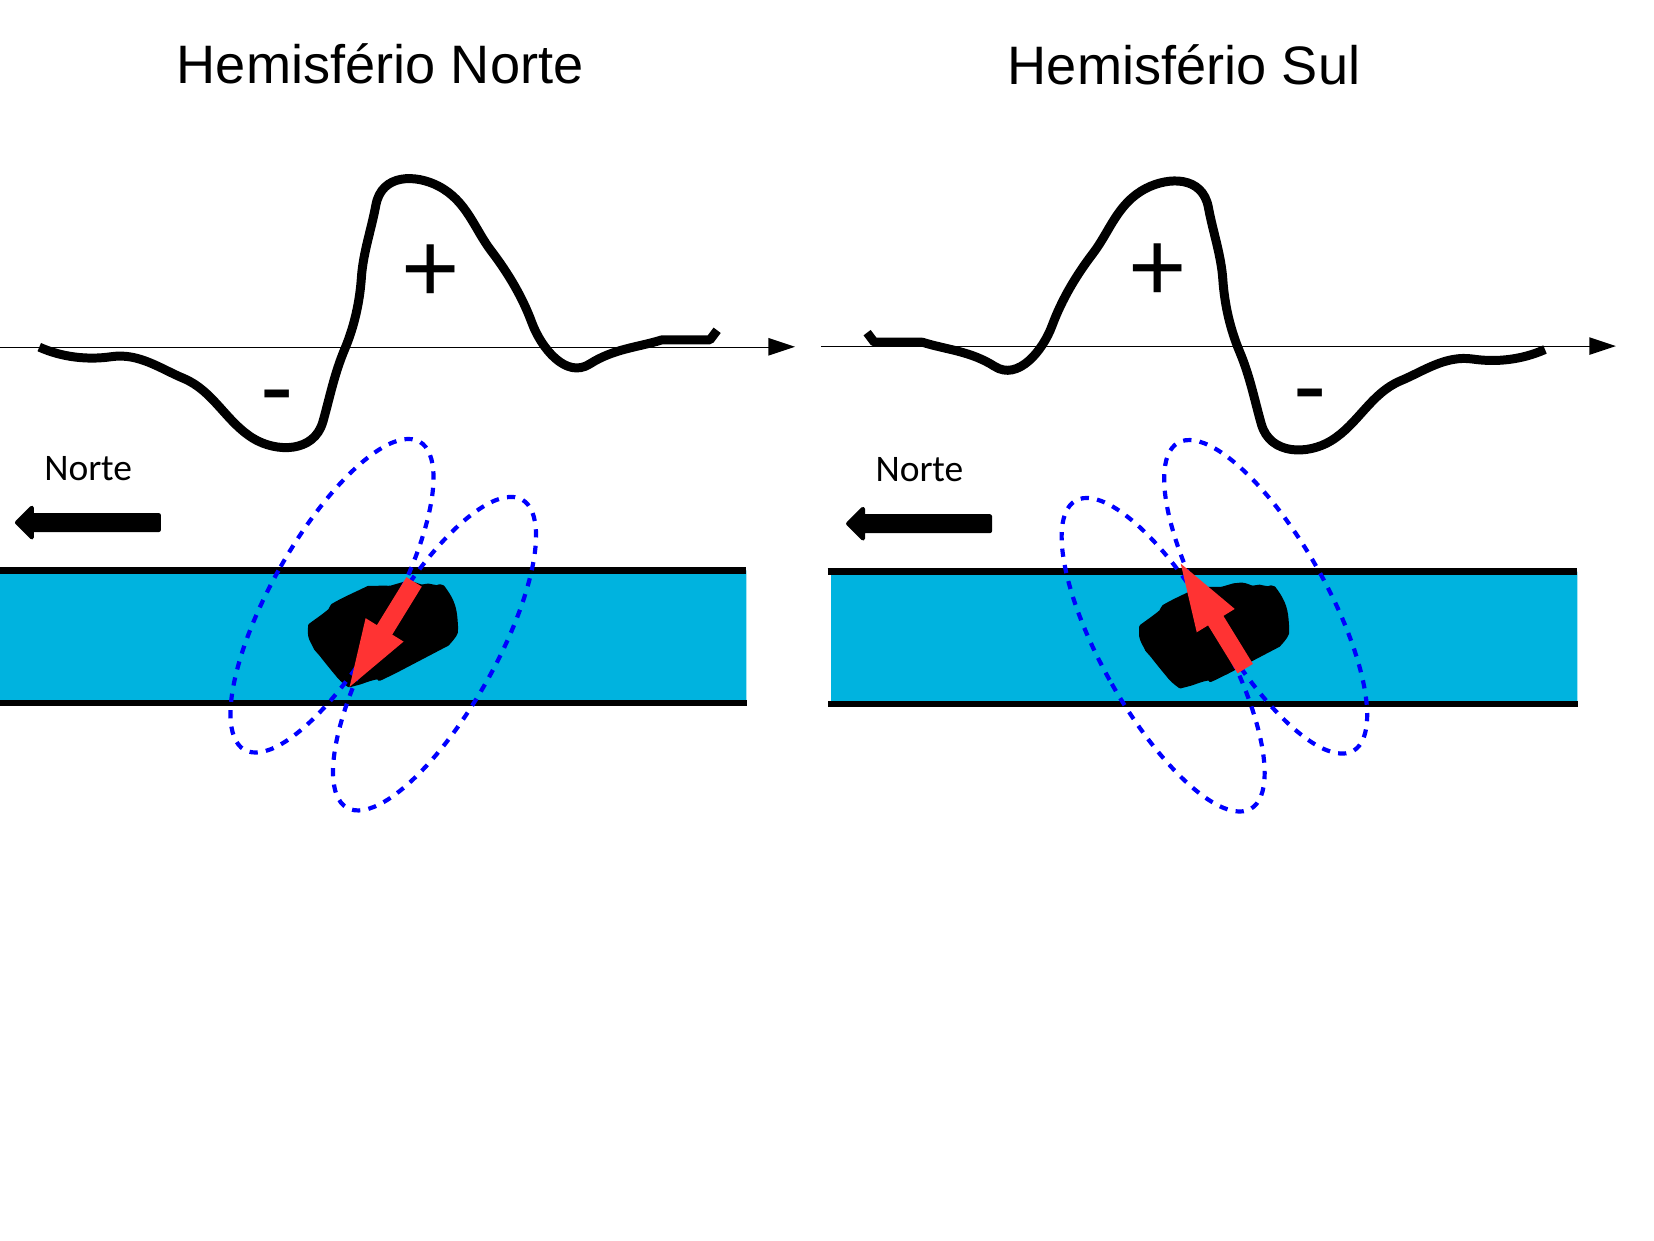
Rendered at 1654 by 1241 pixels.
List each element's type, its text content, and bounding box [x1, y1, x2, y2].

text_box Hemisfério Norte [161, 26, 599, 103]
text_box + [1113, 203, 1202, 331]
text_box [17, 507, 159, 538]
text_box + [1113, 203, 1119, 211]
text_box Norte [17, 435, 160, 496]
text_box + [468, 204, 476, 216]
text_box [848, 508, 990, 539]
text_box - [1278, 321, 1342, 445]
text_box - [245, 440, 265, 450]
text_box Norte [848, 436, 991, 497]
text_box [831, 571, 1578, 701]
text_box - [1327, 440, 1342, 449]
text_box Hemisfério Sul [993, 28, 1376, 104]
text_box [0, 570, 747, 700]
text_box + [386, 204, 476, 332]
text_box - [245, 322, 309, 443]
